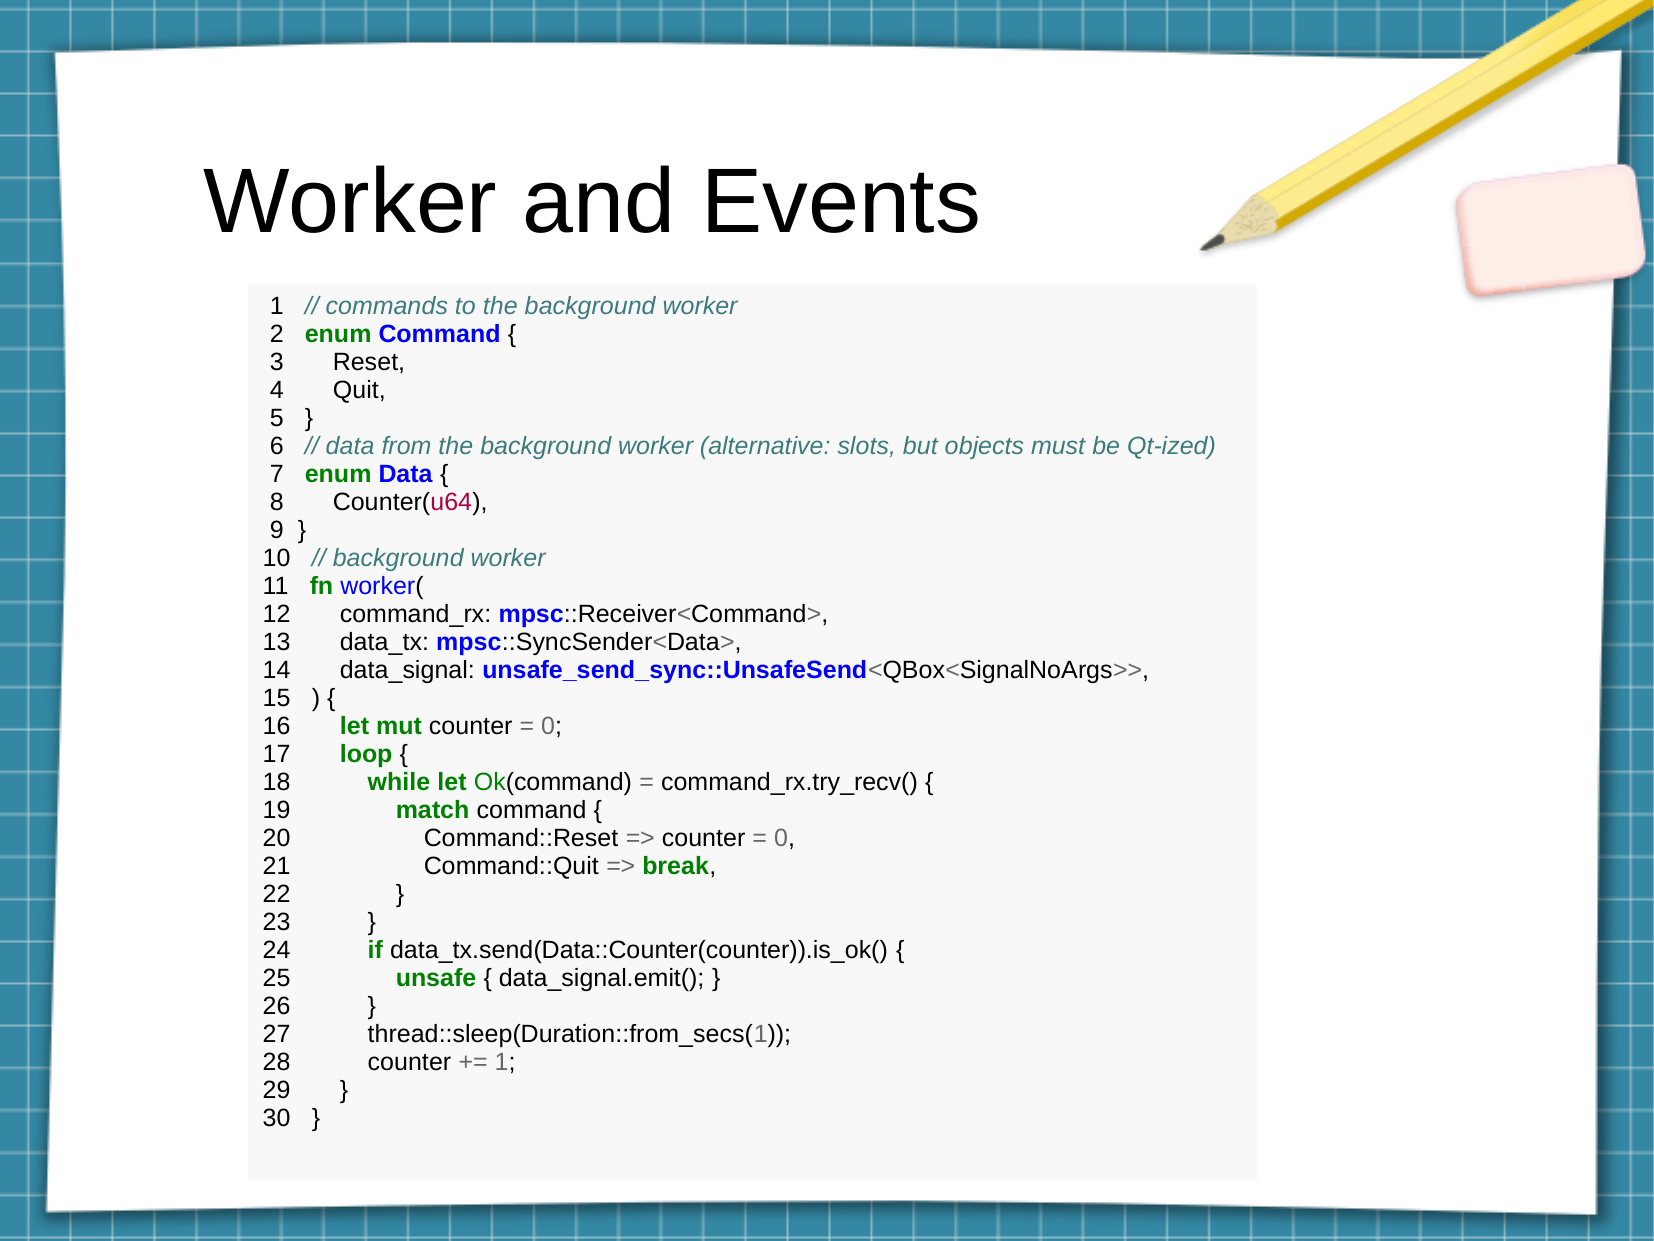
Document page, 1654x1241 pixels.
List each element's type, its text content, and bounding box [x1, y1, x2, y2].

text_box Worker and Events [188, 141, 1347, 272]
text_box 1 // commands to the background worker 2 enum Command { 3 Reset, 4 Quit, 5 } 6 // data from the background worker (alternative: slots, but objects must be Qt-ized) 7 enum Data { 8 Counter(u64), 9 } 10 // background worker 11 fn worker( 12 command_rx: mpsc::Receiver<Command>, 13 data_tx: mpsc::SyncSender<Data>, 14 data_signal: unsafe_send_sync::UnsafeSend<QBox<SignalNoArgs>>, 15 ) { 16 let mut counter = 0; 17 loop { 18 while let Ok(command) = command_rx.try_recv() { 19 match command { 20 Command::Reset => counter = 0, 21 Command::Quit => break, 22 } 23 } 24 if data_tx.send(Data::Counter(counter)).is_ok() { 25 unsafe { data_signal.emit(); } 26 } 27 thread::sleep(Duration::from_secs(1)); 28 counter += 1; 29 } 30 } [248, 284, 1257, 1182]
picture [0, 0, 1654, 1241]
